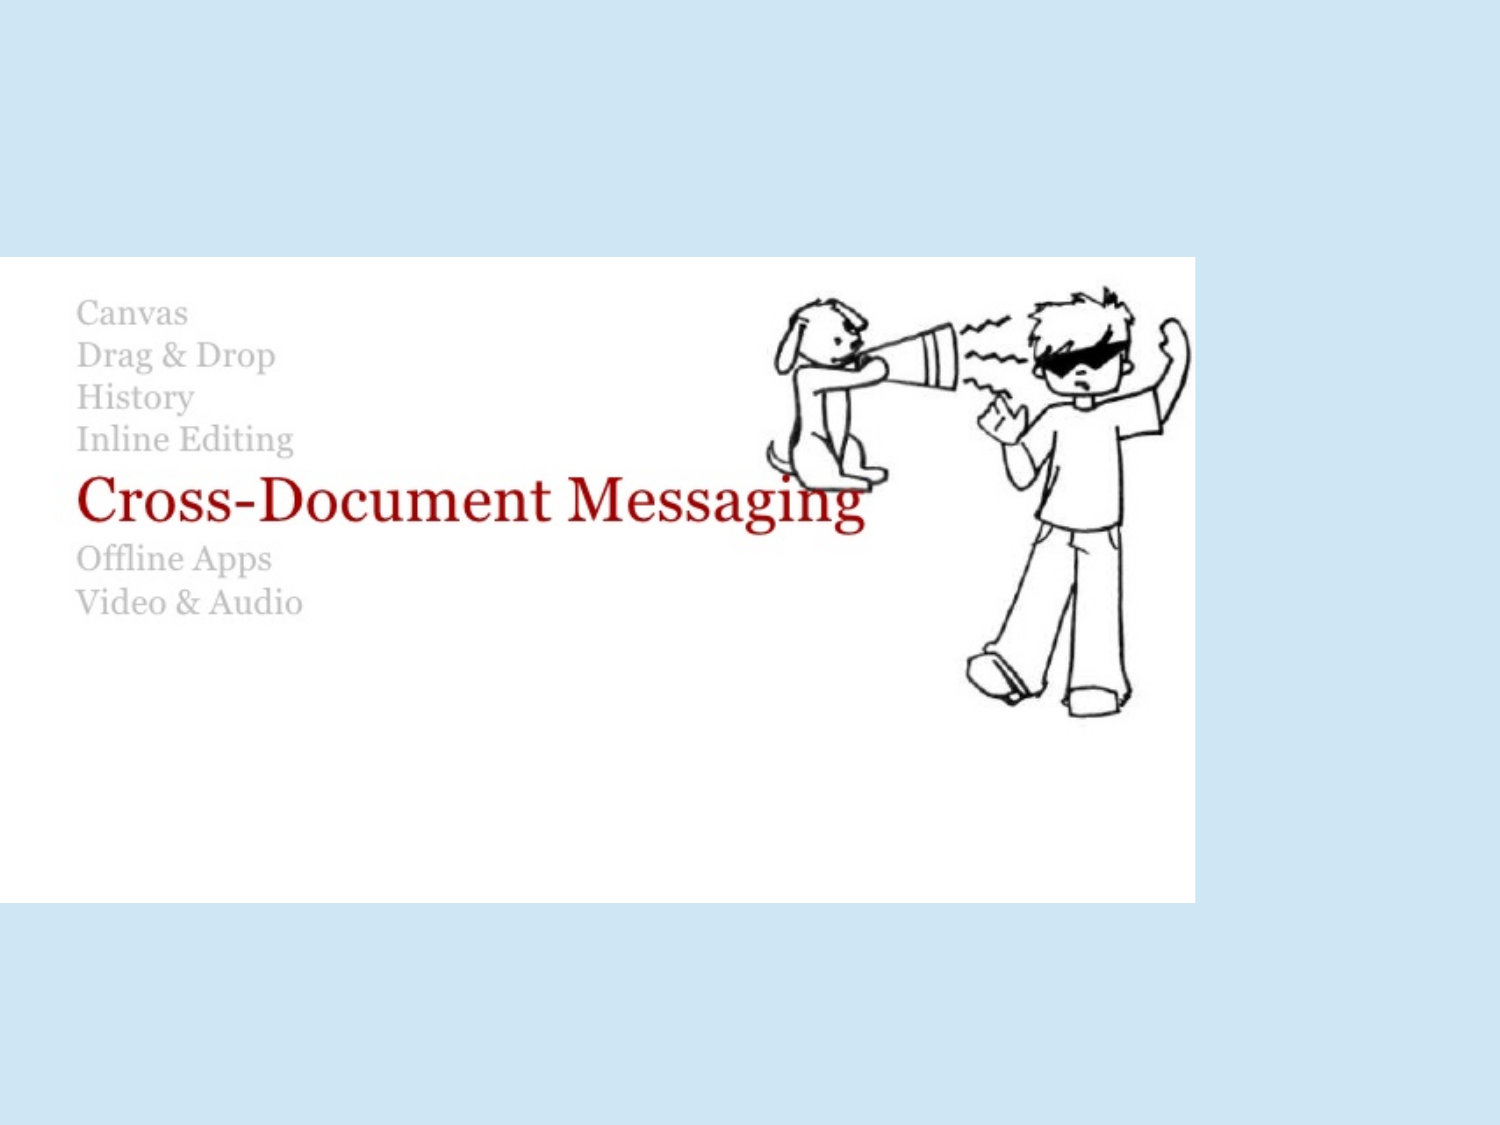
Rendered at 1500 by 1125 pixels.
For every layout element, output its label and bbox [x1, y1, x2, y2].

picture [0, 257, 1196, 903]
